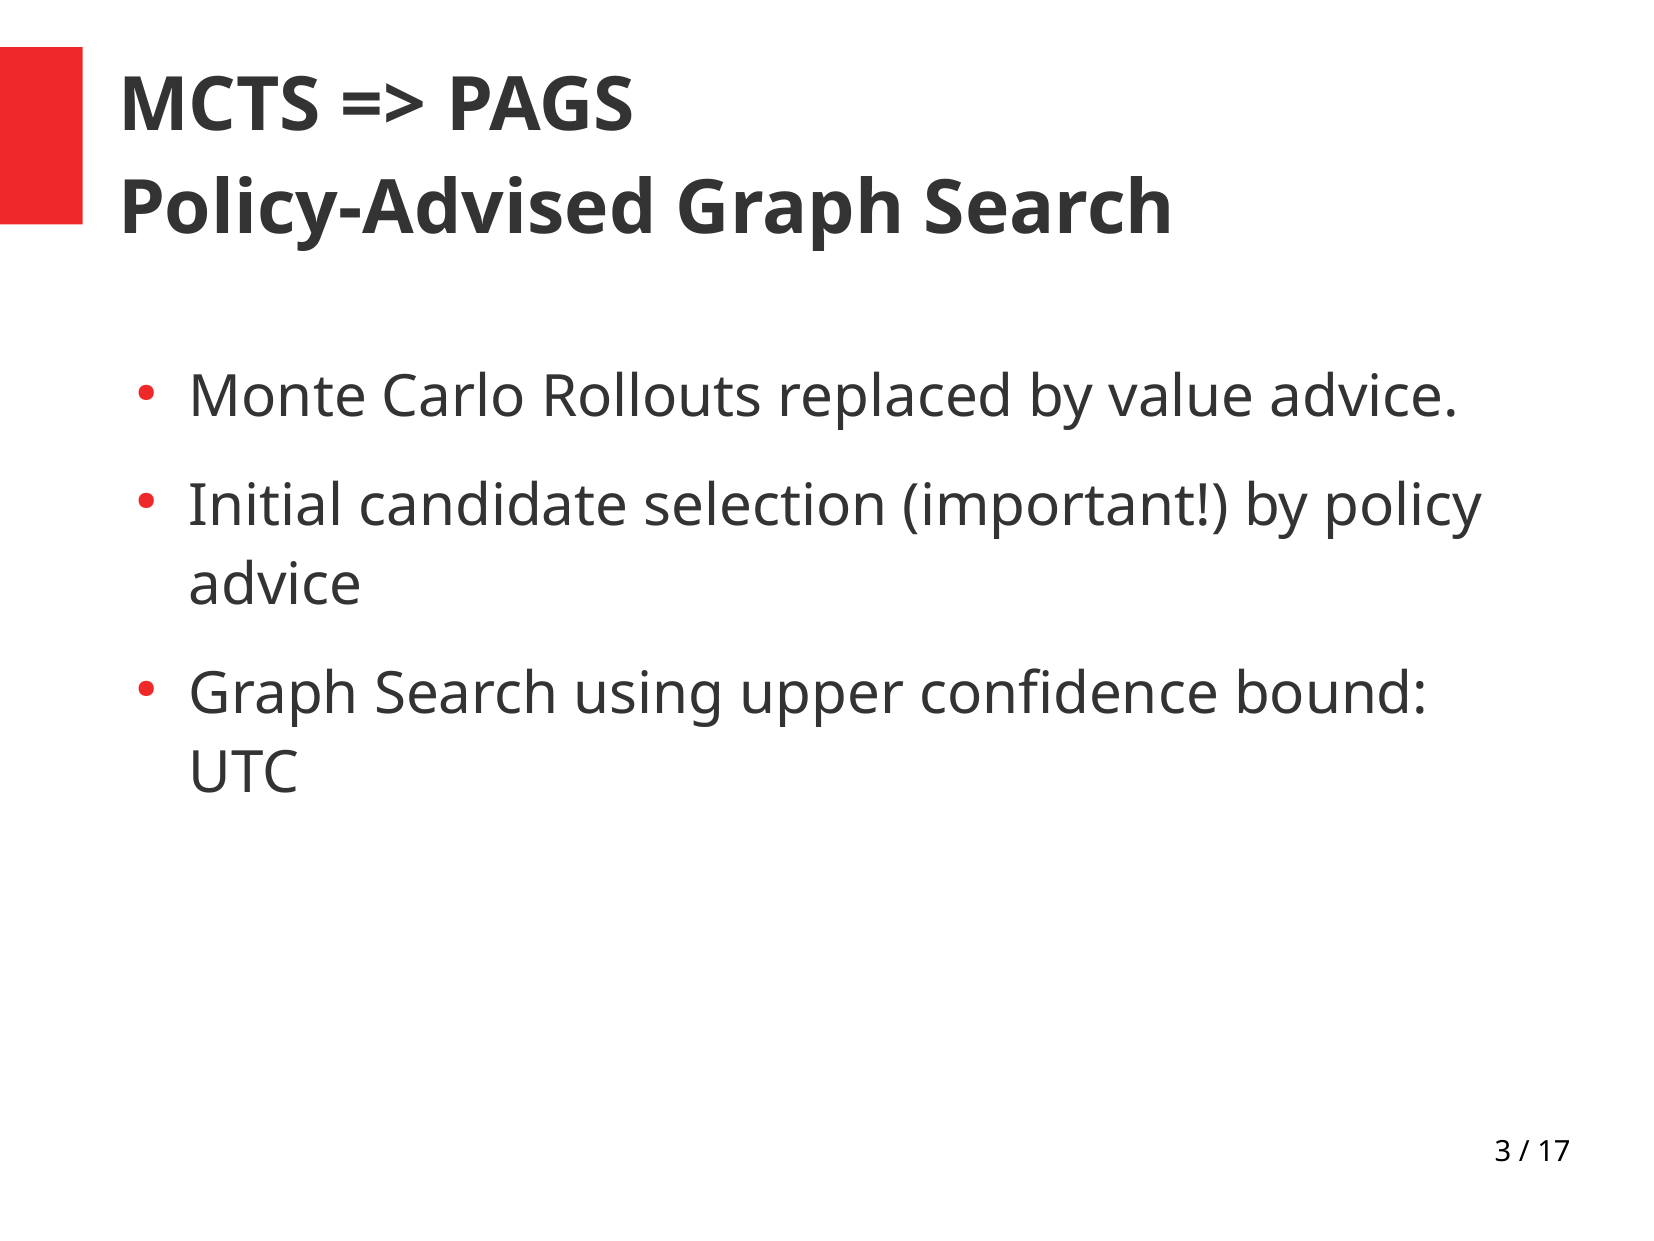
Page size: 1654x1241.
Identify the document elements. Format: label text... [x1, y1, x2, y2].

list Monte Carlo Rollouts replaced by value advice. Initial candidate selection (important!) by policy advice Graph Search using upper confidence bound: UTC [118, 354, 1536, 1074]
title MCTS => PAGS Policy-Advised Graph Search [118, 49, 1571, 257]
